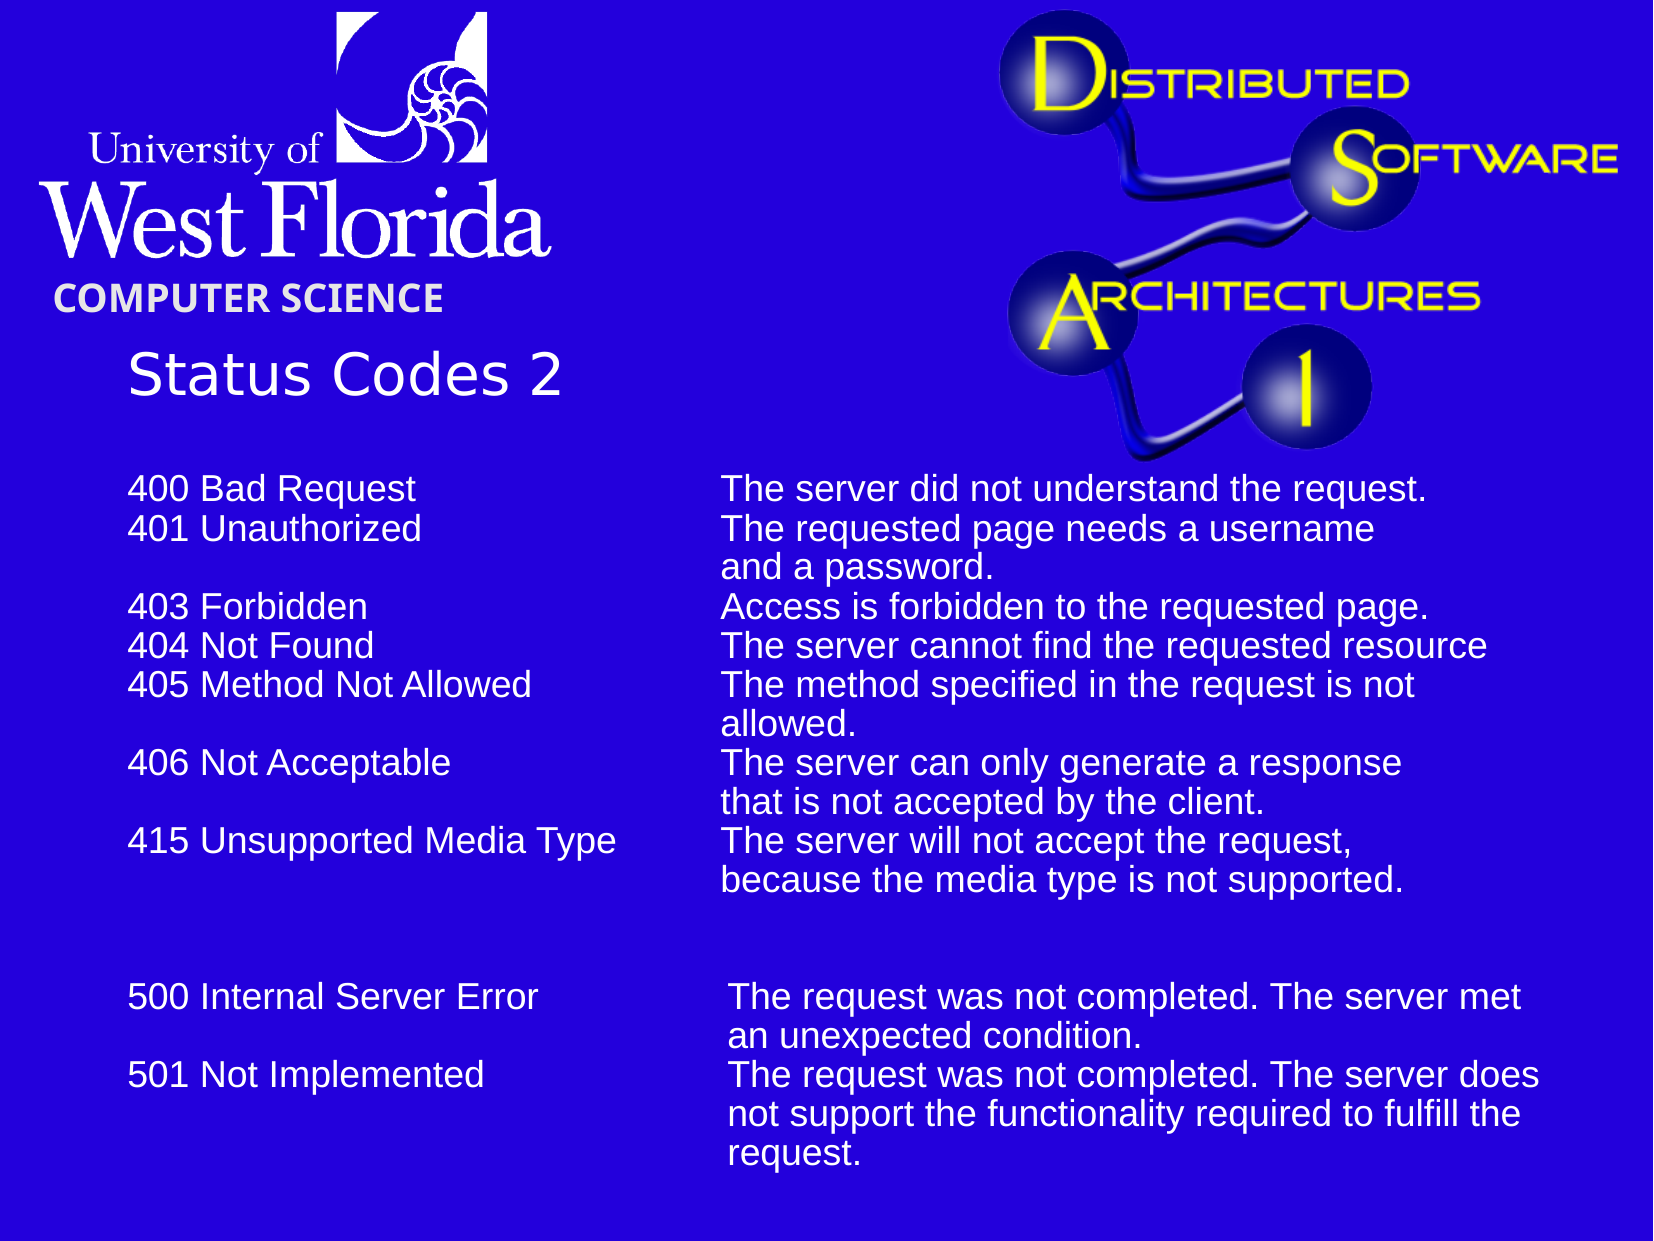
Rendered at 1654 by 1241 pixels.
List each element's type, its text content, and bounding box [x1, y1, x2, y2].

text_box Status Codes 2 400 Bad Request The server did not understand the request. 401 Unauthorized The requested page needs a username and a password. 403 Forbidden Access is forbidden to the requested page. 404 Not Found The server cannot find the requested resource 405 Method Not Allowed The method specified in the request is not allowed. 406 Not Acceptable The server can only generate a response that is not accepted by the client. 415 Unsupported Media Type The server will not accept the request, because the media type is not supported. 500 Internal Server Error The request was not completed. The server met an unexpected condition. 501 Not Implemented The request was not completed. The server does not support the functionality required to fulfill the request. [112, 337, 1576, 1241]
text_box COMPUTER SCIENCE [37, 262, 563, 325]
picture [37, 0, 559, 262]
picture [910, 0, 1653, 506]
